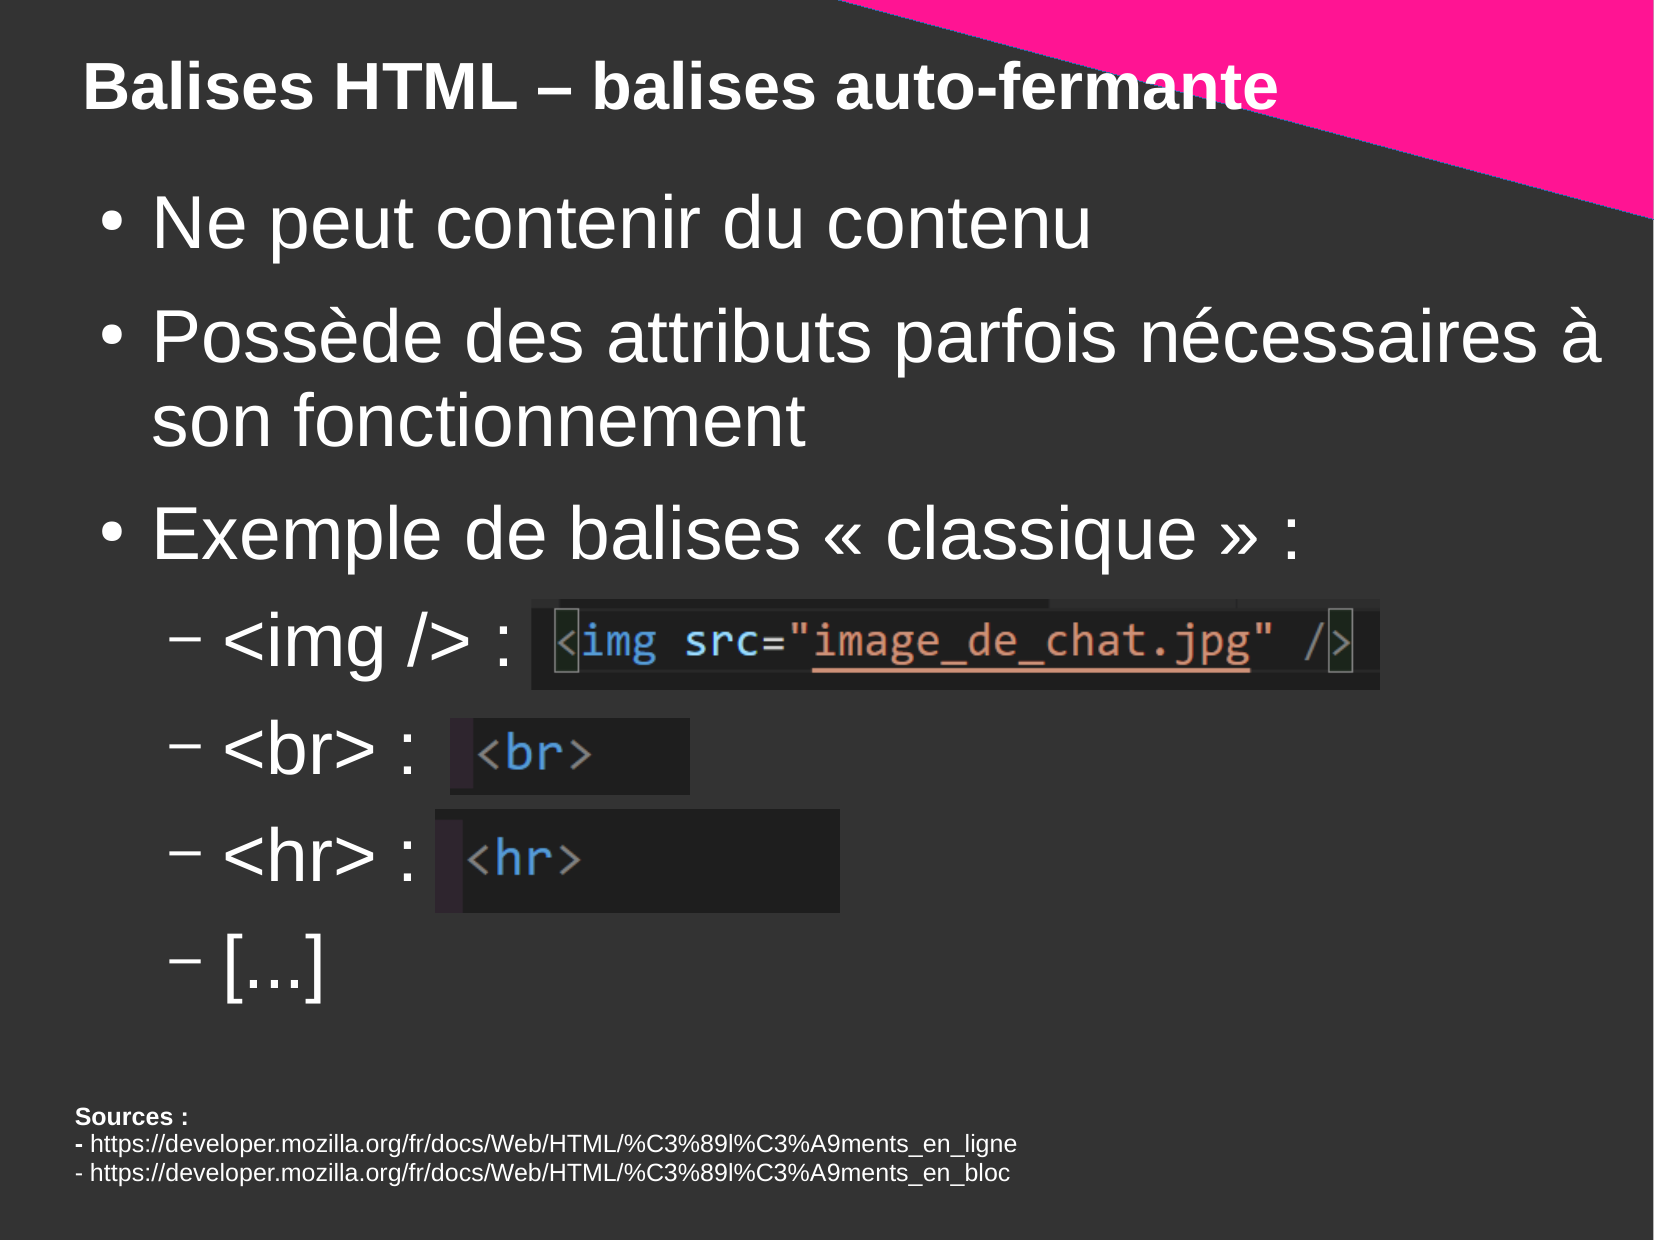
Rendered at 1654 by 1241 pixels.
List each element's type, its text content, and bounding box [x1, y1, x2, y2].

picture [450, 718, 690, 795]
text_box Sources : - https://developer.mozilla.org/fr/docs/Web/HTML/%C3%89l%C3%A9ments_en_ligne - https://developer.mozilla.org/fr/docs/Web/HTML/%C3%89l%C3%A9ments_en_bloc [59, 1094, 1546, 1227]
title Balises HTML – balises auto-fermante [82, 49, 1571, 162]
text_box [838, 0, 1654, 220]
picture [435, 809, 840, 914]
list Ne peut contenir du contenu Possède des attributs parfois nécessaires à son fonctionnement Exemple de balises « classique » : <img /> : <br> : <hr> : [...] [80, 180, 1620, 1035]
picture [531, 599, 1380, 690]
